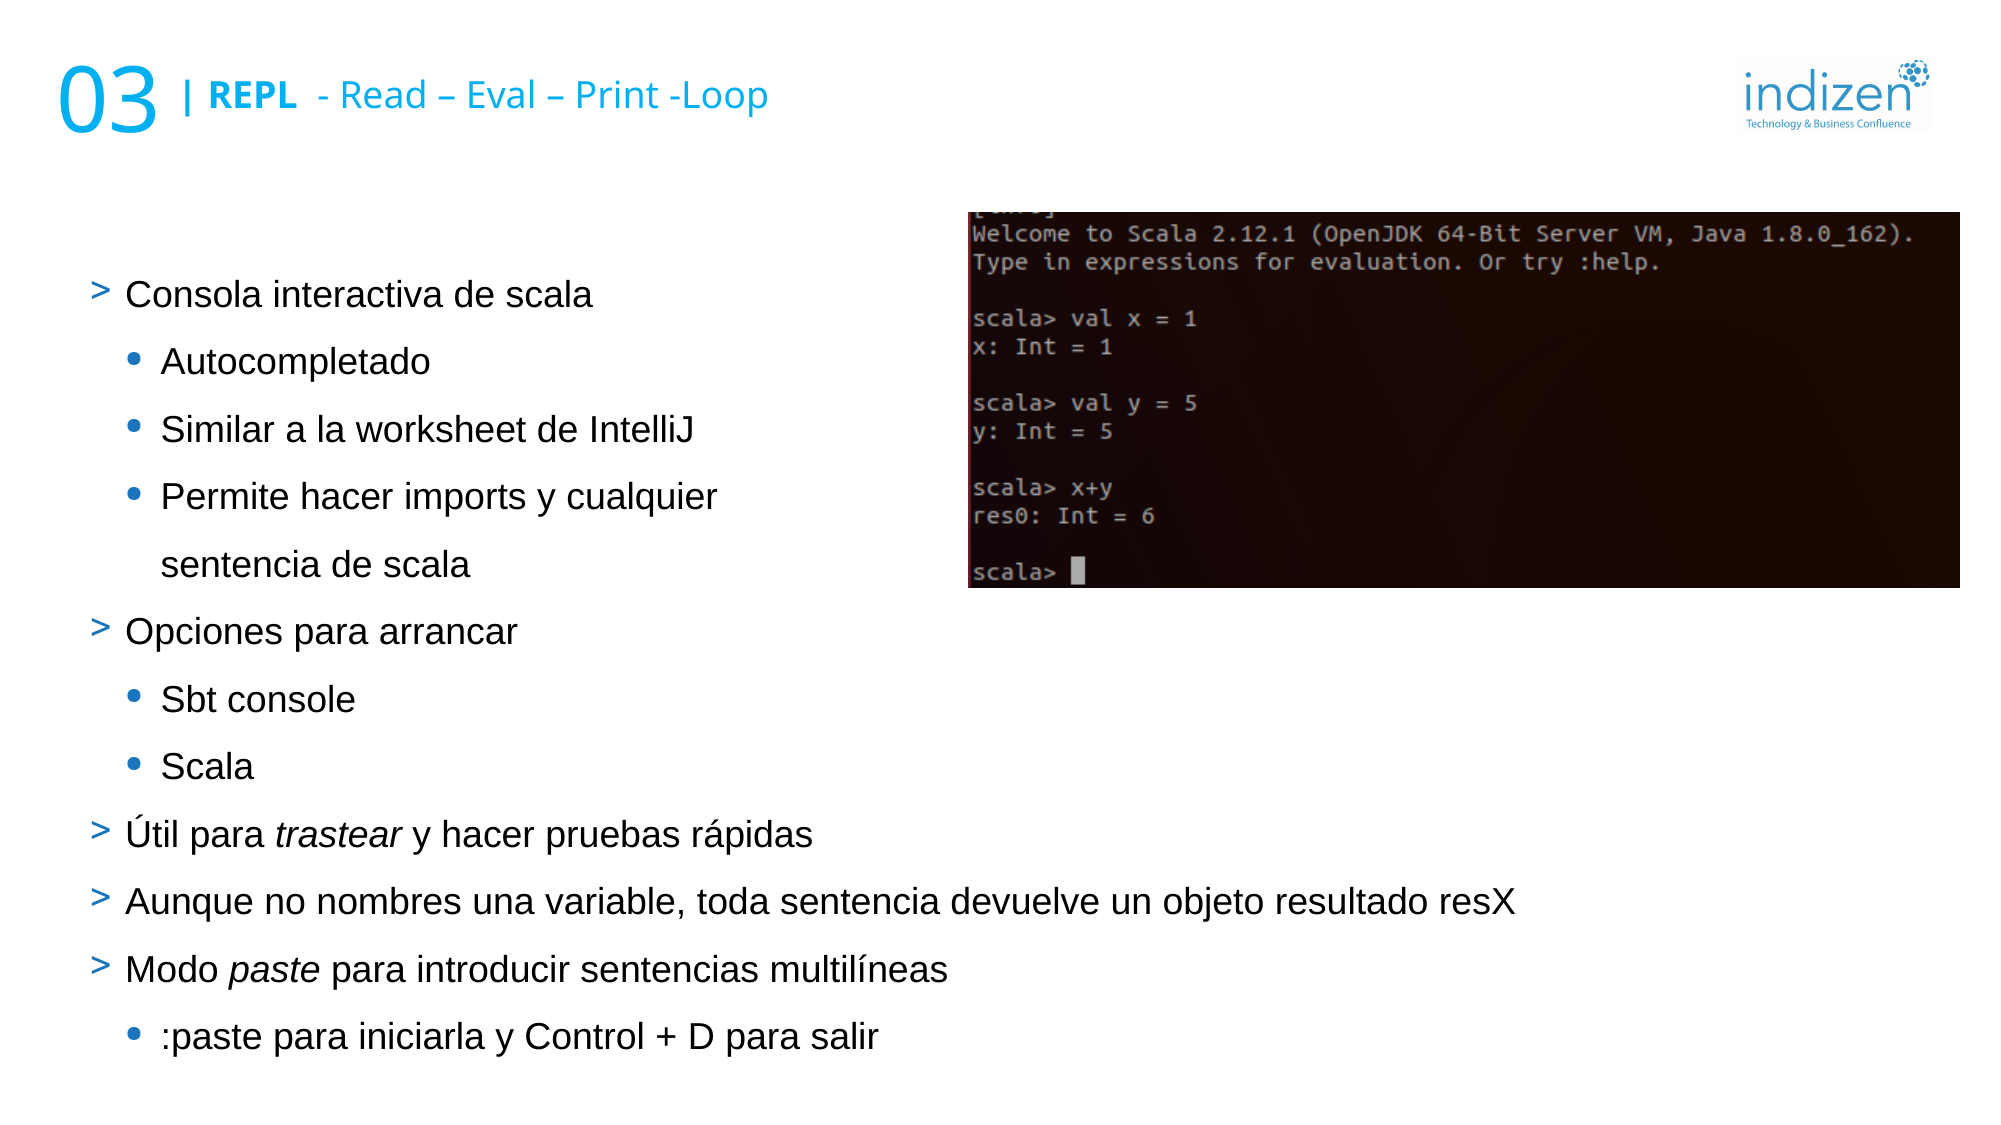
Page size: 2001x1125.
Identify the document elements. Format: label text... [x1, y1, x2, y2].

text_box 03 [41, 45, 1392, 127]
text_box Consola interactiva de scala Autocompletado Similar a la worksheet de IntelliJ Permite hacer imports y cualquier sentencia de scala Opciones para arrancar Sbt console Scala Útil para trastear y hacer pruebas rápidas Aunque no nombres una variable, toda sentencia devuelve un objeto resultado resX Modo paste para introducir sentencias multilíneas :paste para iniciarla y Control + D para salir [74, 239, 1935, 945]
picture [1737, 57, 1931, 133]
text_box 03 [69, 72, 96, 126]
text_box | REPL - Read – Eval – Print -Loop [157, 60, 1276, 126]
picture [968, 212, 1960, 588]
